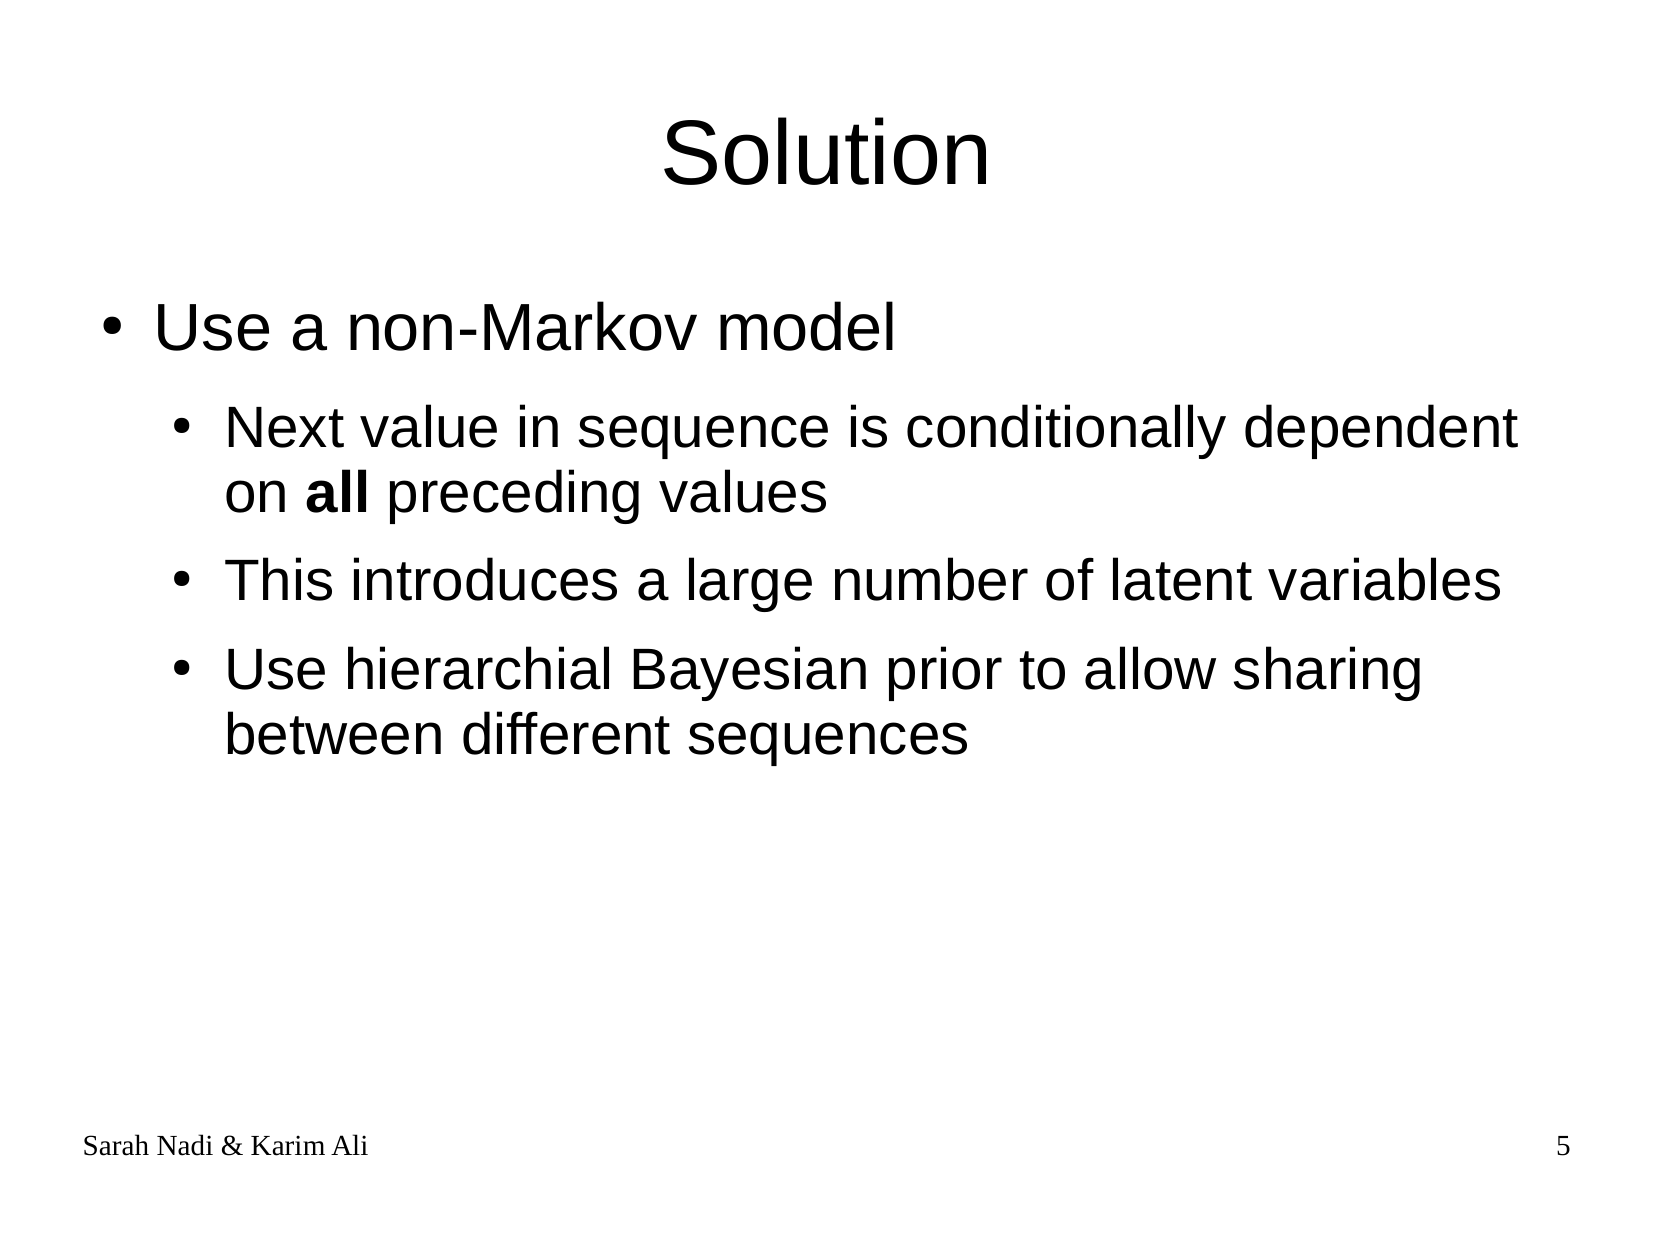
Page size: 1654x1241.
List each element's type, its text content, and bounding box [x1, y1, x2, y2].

list Use a non-Markov model Next value in sequence is conditionally dependent on all preceding values This introduces a large number of latent variables Use hierarchial Bayesian prior to allow sharing between different sequences [82, 290, 1571, 1109]
title Solution [82, 56, 1571, 250]
